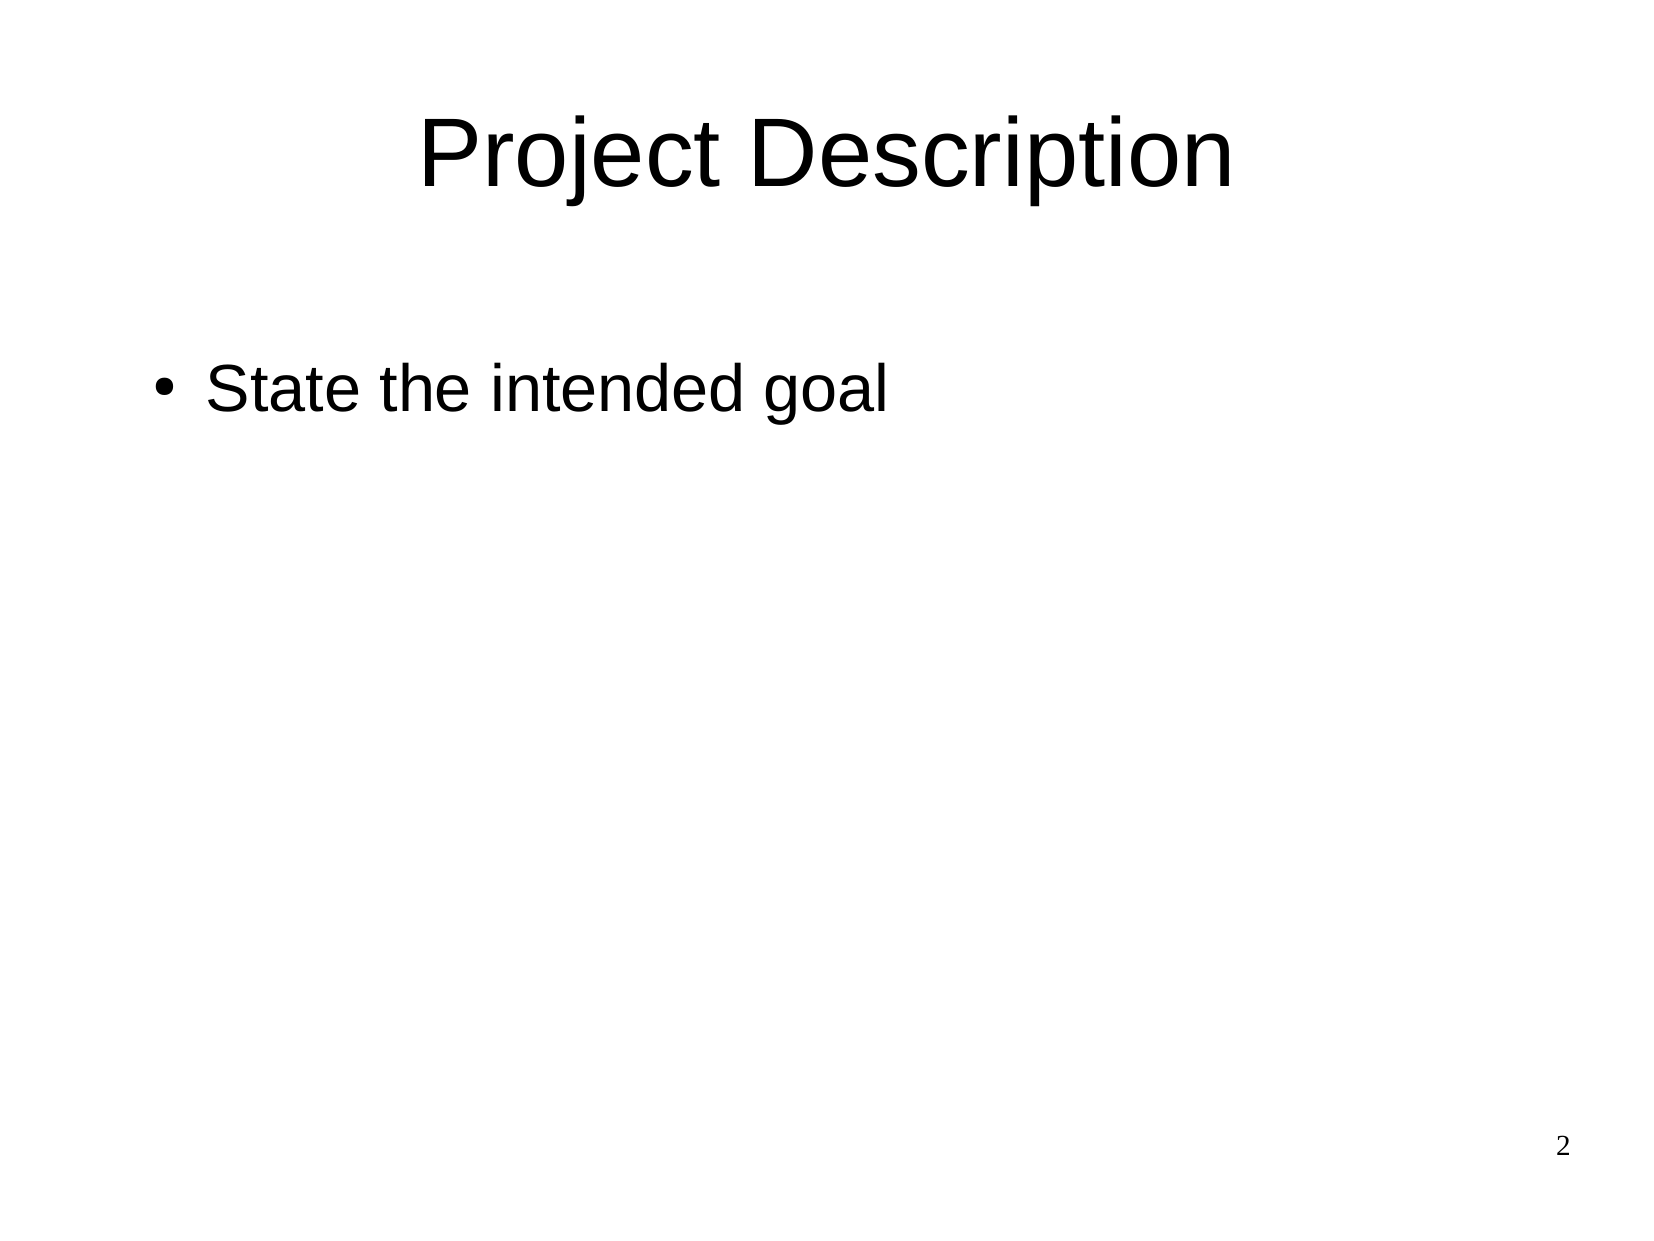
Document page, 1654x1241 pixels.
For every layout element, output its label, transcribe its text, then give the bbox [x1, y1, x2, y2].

title Project Description [82, 49, 1571, 257]
list State the intended goal [134, 350, 1516, 1133]
